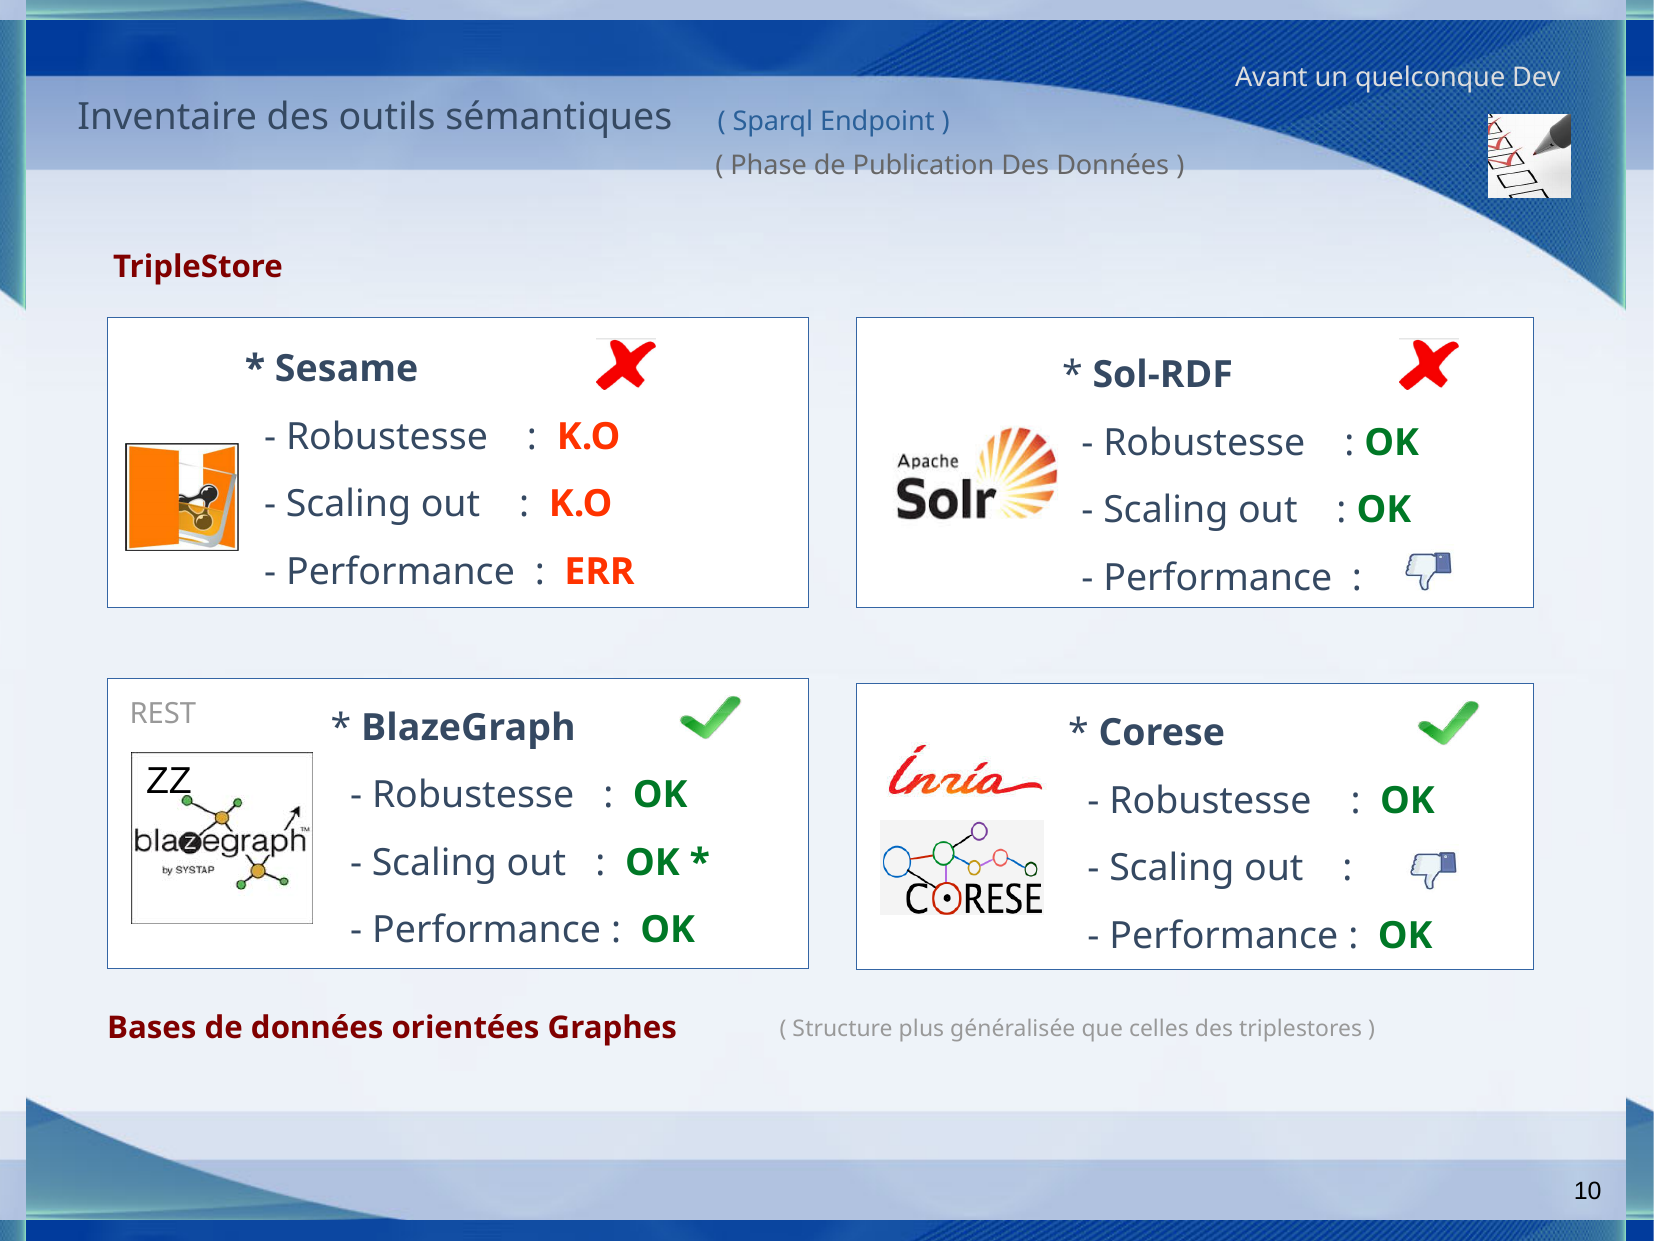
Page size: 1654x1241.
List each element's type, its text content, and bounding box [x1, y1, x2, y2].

text_box * BlazeGraph - Robustesse : OK - Scaling out : OK * - Performance : OK [330, 678, 797, 952]
title Inventaire des outils sémantiques [42, 77, 709, 154]
text_box * Corese - Robustesse : OK - Scaling out : - Performance : OK [1068, 683, 1534, 958]
text_box ( Sparql Endpoint ) [709, 94, 993, 139]
text_box ( Structure plus généralisée que celles des triplestores ) [779, 997, 1457, 1058]
text_box ( Phase de Publication Des Données ) [708, 139, 1241, 189]
text_box [1180, 580, 1192, 588]
text_box [107, 678, 809, 969]
text_box [856, 683, 1534, 970]
text_box * Sol-RDF - Robustesse : OK - Scaling out : OK - Performance : [1062, 345, 1535, 580]
text_box Avant un quelconque Dev [1235, 51, 1607, 101]
picture [0, 0, 1654, 1241]
text_box 10 [1559, 1169, 1625, 1213]
text_box * Sesame - Robustesse : K.O - Scaling out : K.O - Performance : ERR [244, 340, 700, 574]
text_box Bases de données orientées Graphes [107, 1003, 779, 1050]
text_box [107, 317, 809, 608]
text_box TripleStore [113, 242, 343, 289]
text_box REST [129, 689, 215, 736]
text_box [1253, 580, 1263, 588]
text_box [856, 317, 1534, 608]
